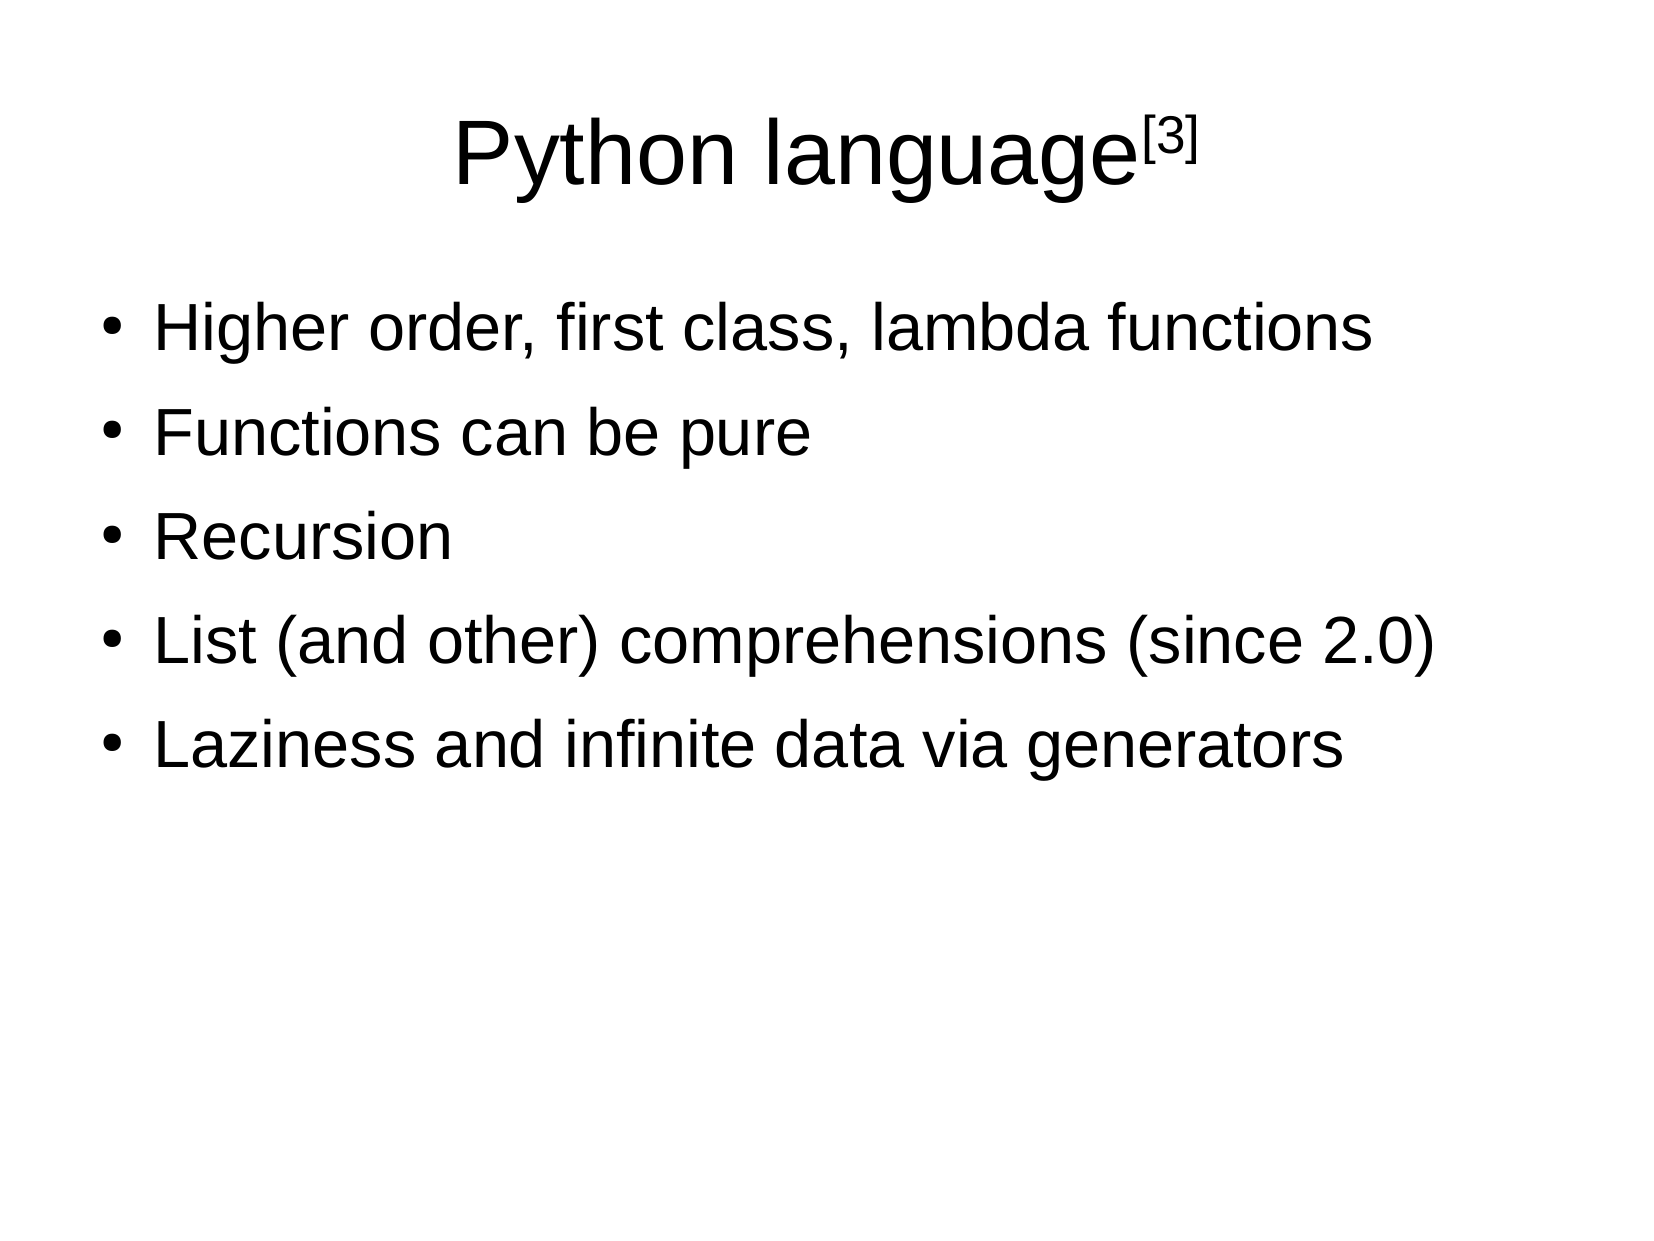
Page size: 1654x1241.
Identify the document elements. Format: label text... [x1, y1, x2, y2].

title Python language[3] [82, 49, 1571, 257]
list Higher order, first class, lambda functions Functions can be pure Recursion List (and other) comprehensions (since 2.0) Laziness and infinite data via generators [82, 290, 1571, 1109]
